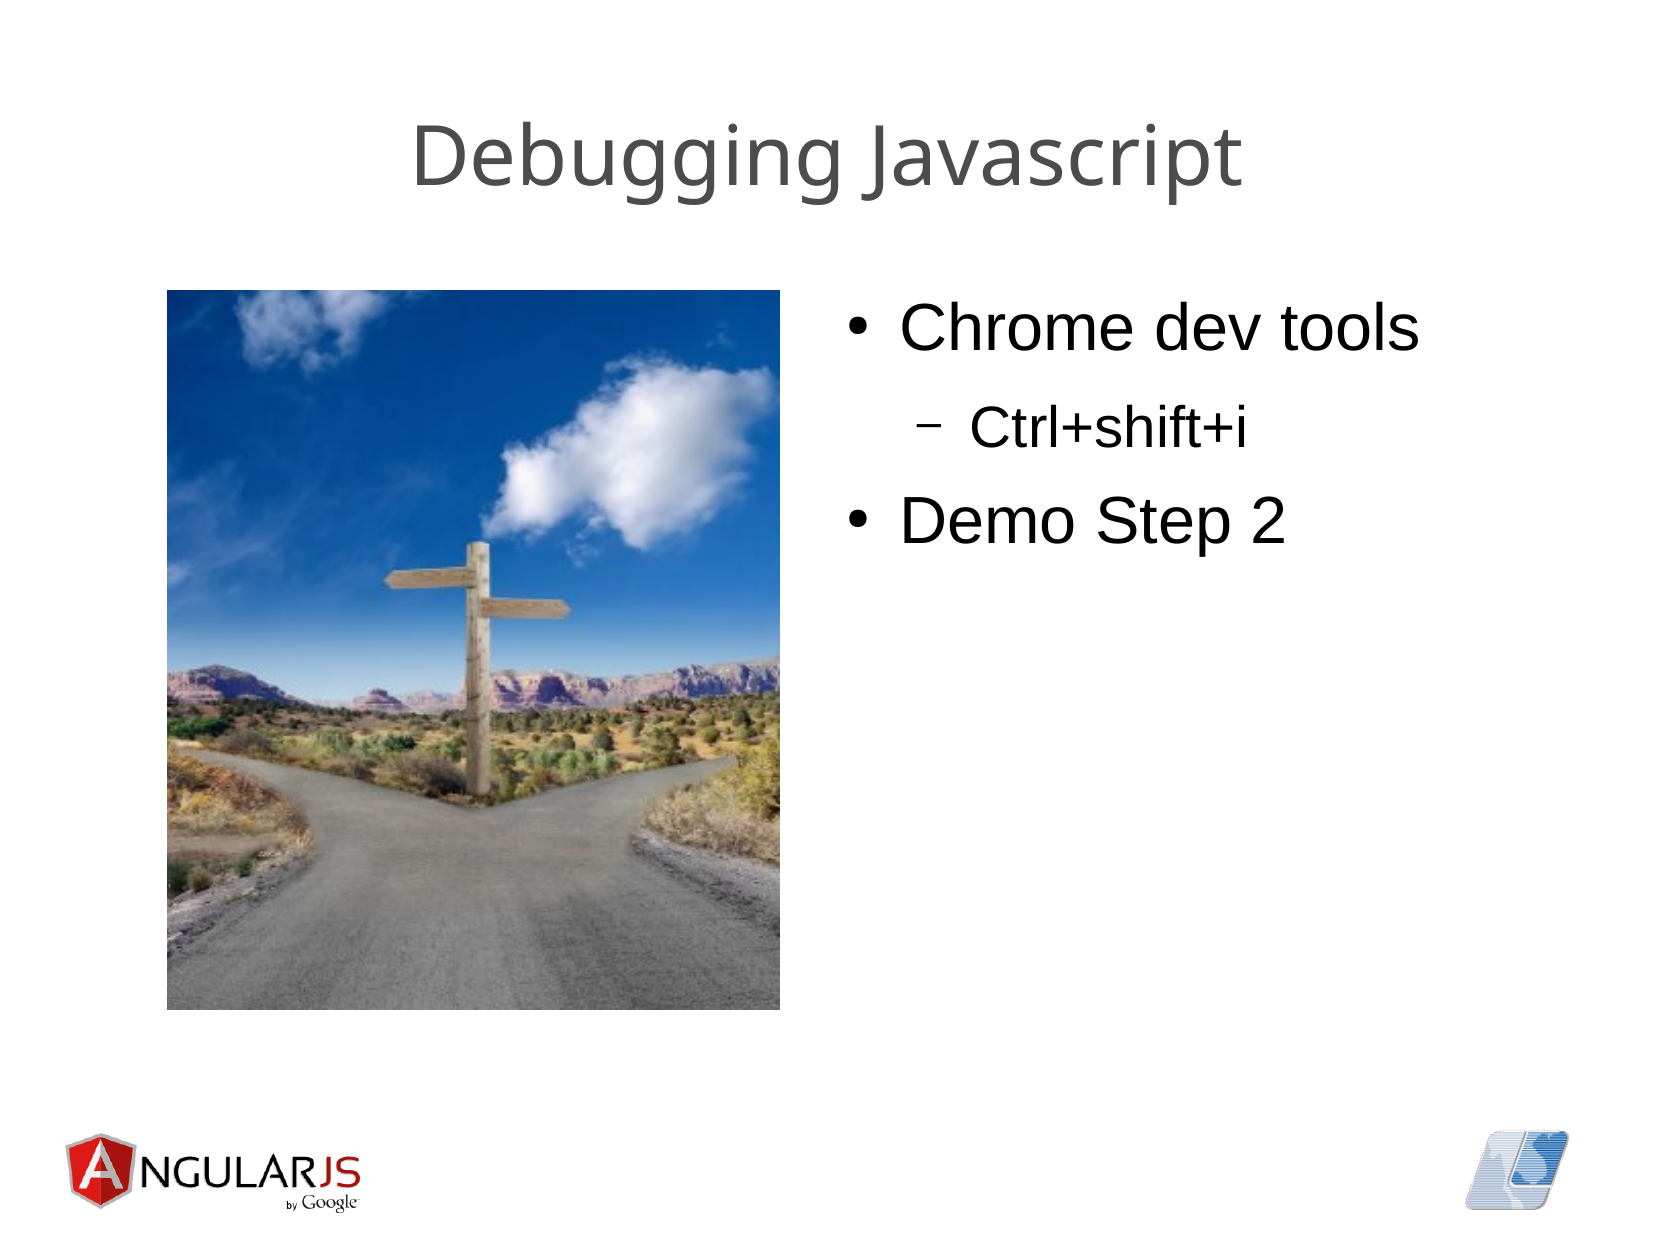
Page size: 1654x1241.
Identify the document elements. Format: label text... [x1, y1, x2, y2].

picture [1461, 1129, 1571, 1210]
list Chrome dev tools Ctrl+shift+i Demo Step 2 [828, 290, 1539, 1010]
title Debugging Javascript [82, 49, 1571, 257]
picture [59, 1091, 367, 1241]
picture [167, 290, 780, 1010]
